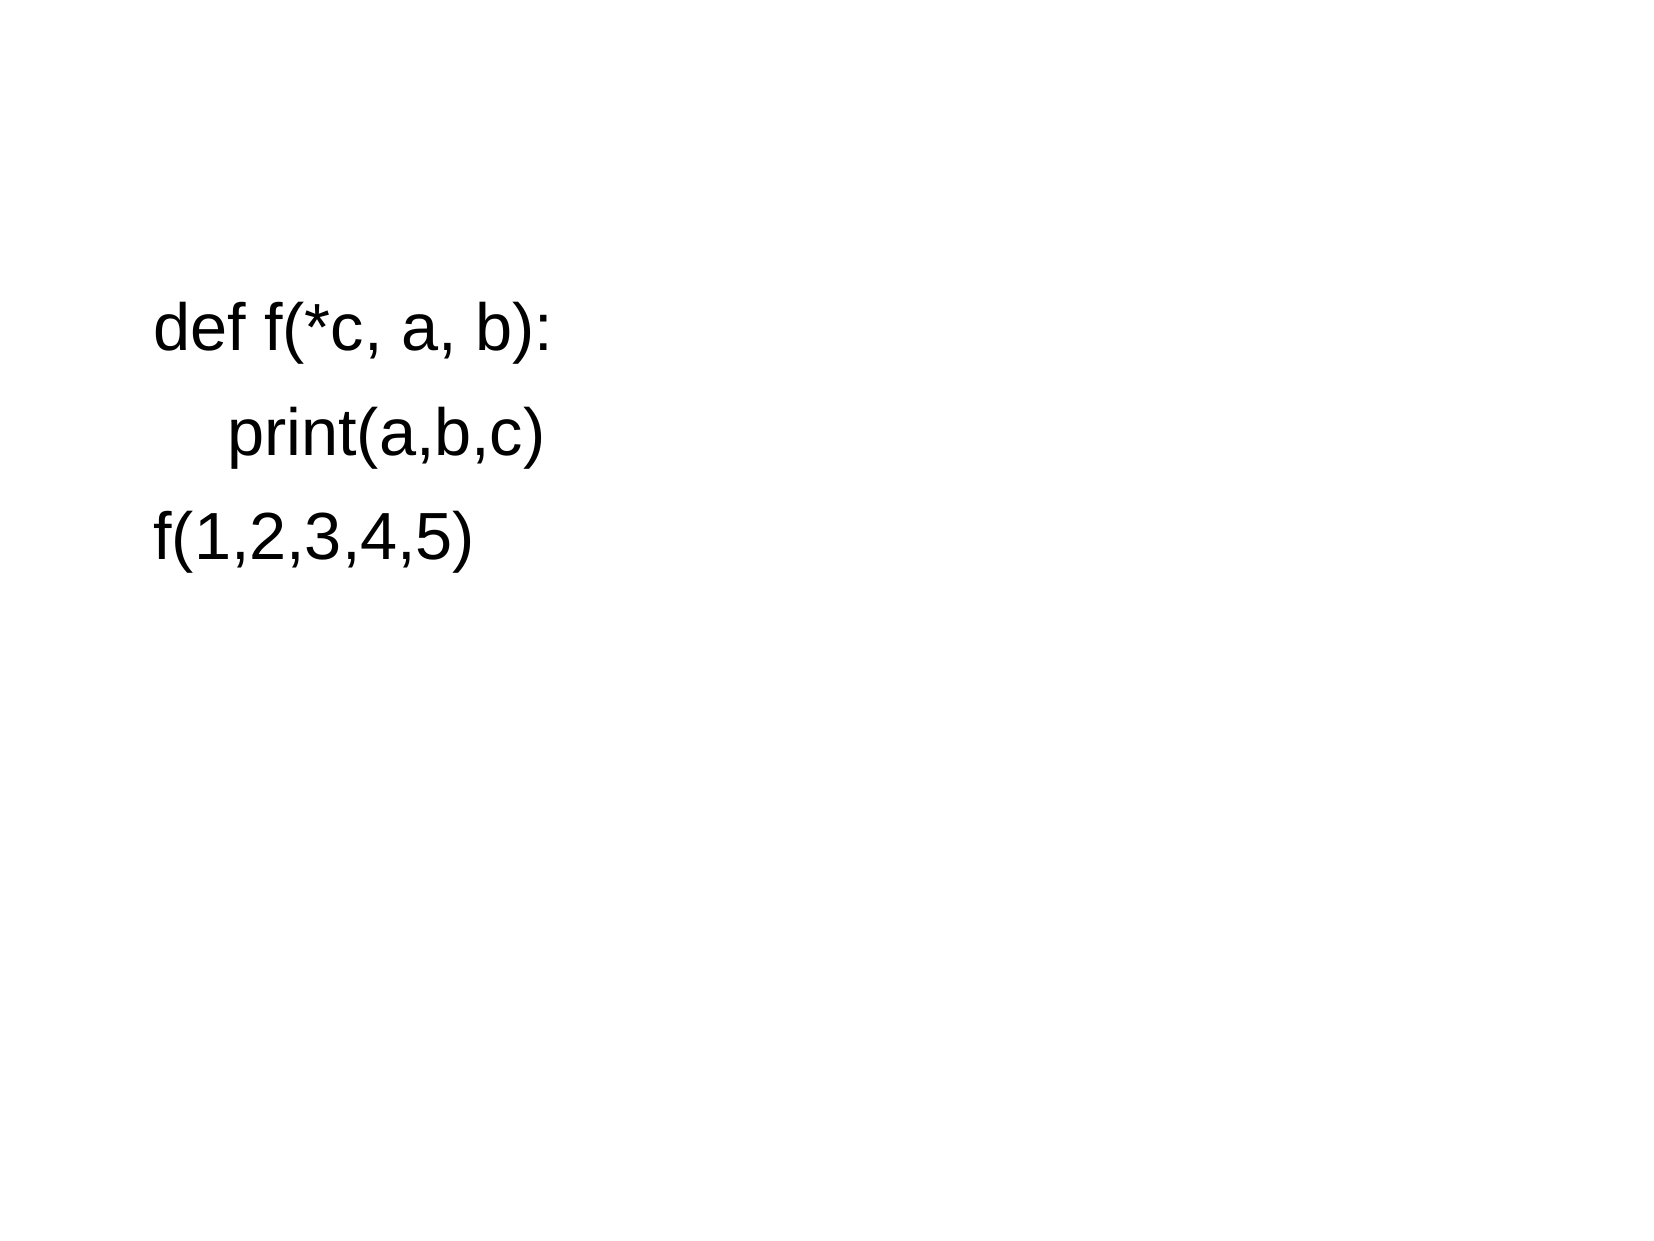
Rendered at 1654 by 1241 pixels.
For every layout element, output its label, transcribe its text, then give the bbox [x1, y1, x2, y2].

list def f(*c, a, b): print(a,b,c) f(1,2,3,4,5) [82, 290, 1571, 1010]
